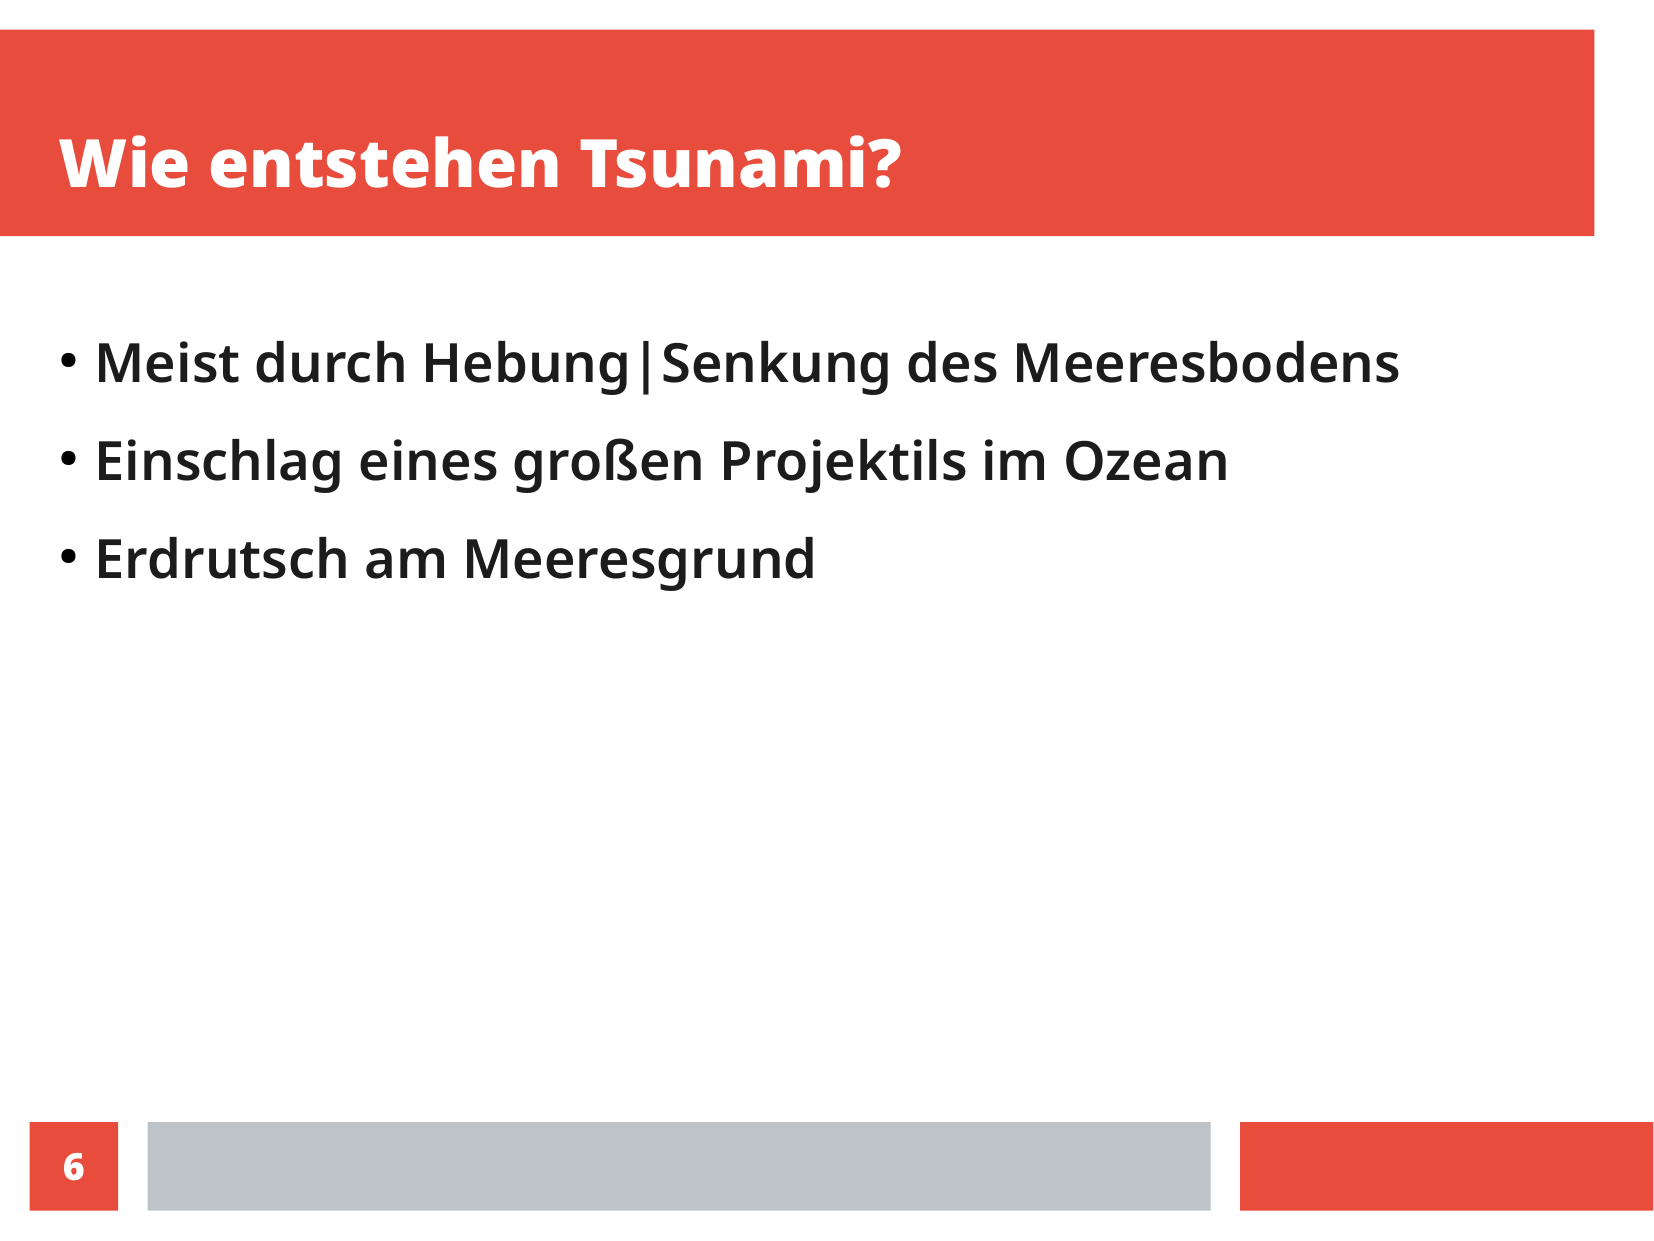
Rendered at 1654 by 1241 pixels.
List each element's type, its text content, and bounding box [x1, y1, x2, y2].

list Meist durch Hebung|Senkung des Meeresbodens Einschlag eines großen Projektils im Ozean Erdrutsch am Meeresgrund [59, 324, 1565, 1093]
title Wie entstehen Tsunami? [59, 59, 1595, 207]
